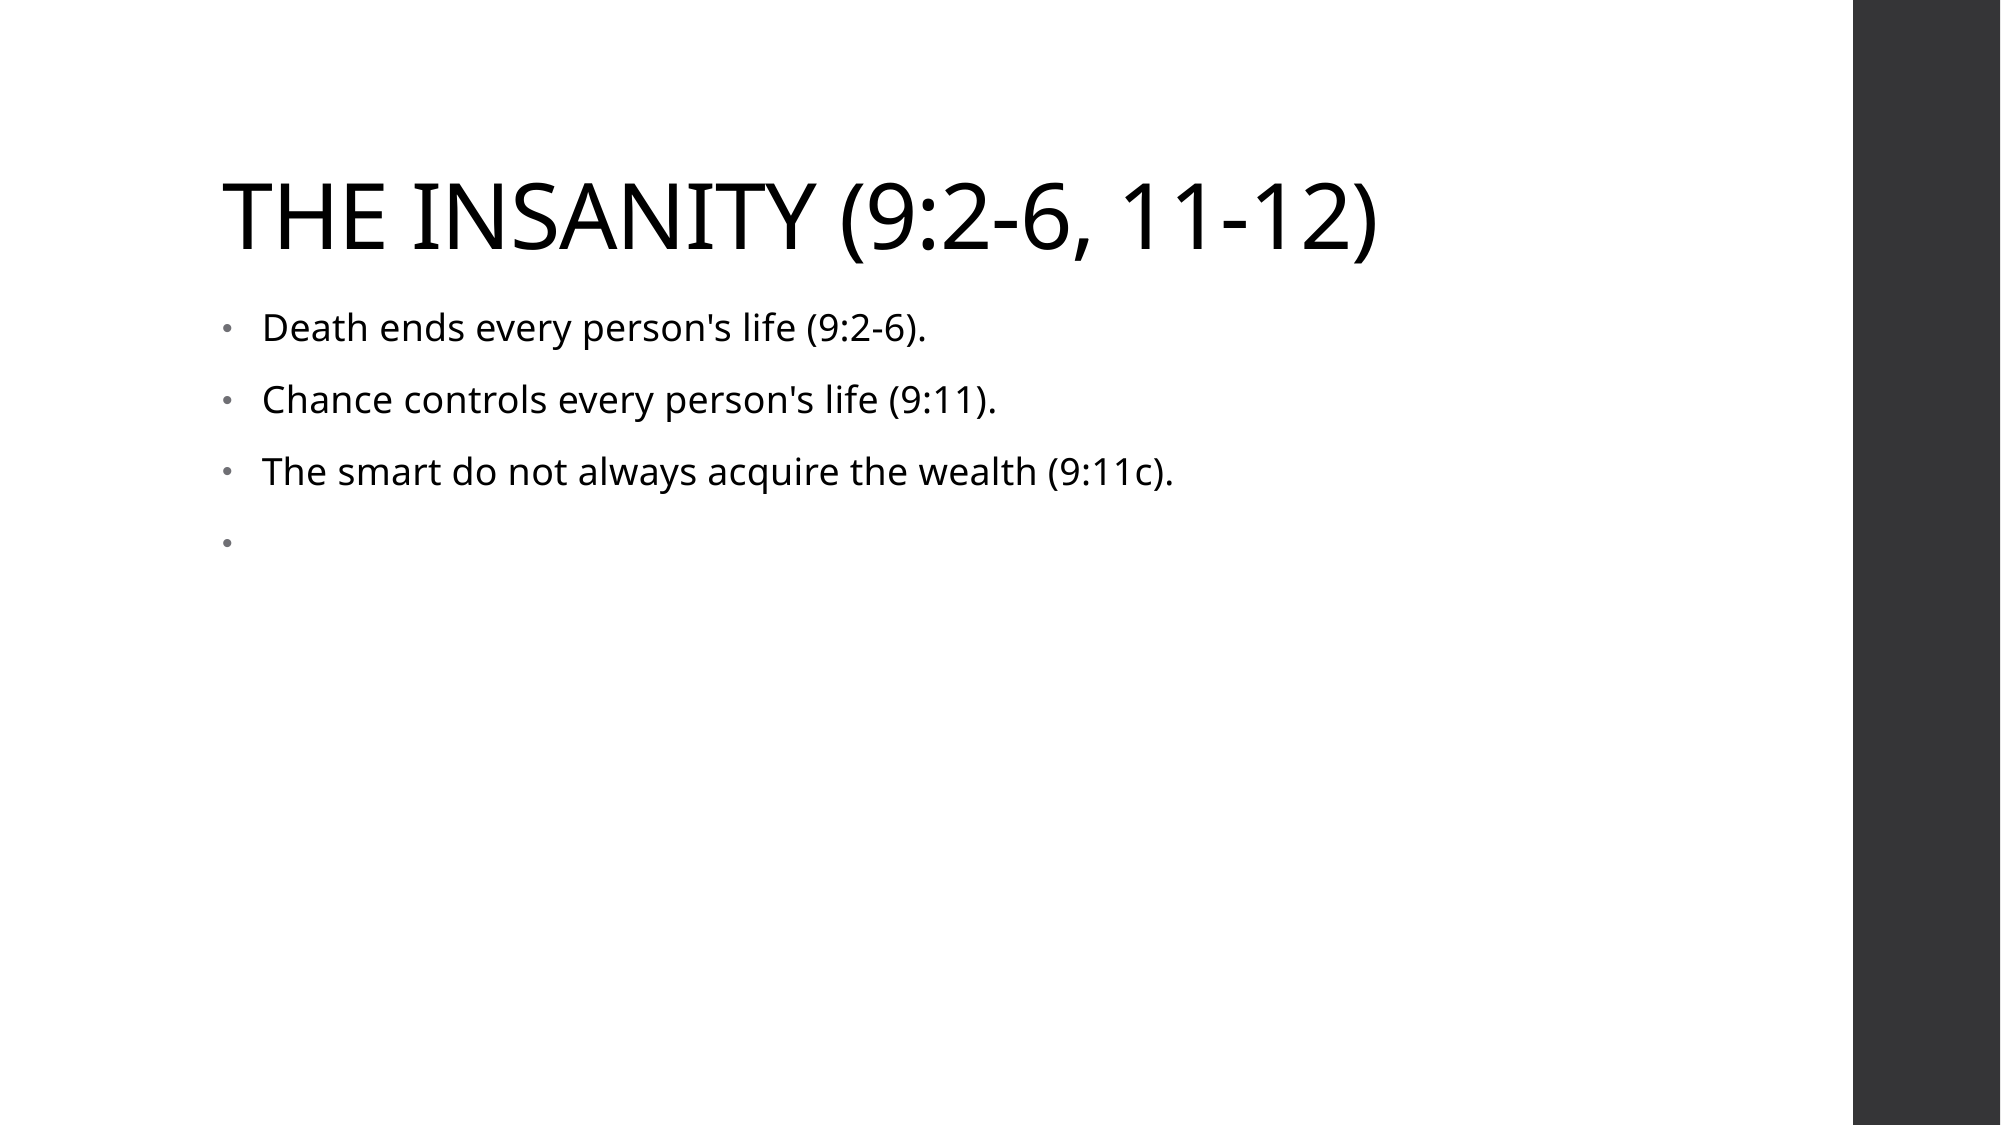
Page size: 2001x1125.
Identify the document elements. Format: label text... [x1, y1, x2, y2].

list Death ends every person's life (9:2-6). Chance controls every person's life (9:11). The smart do not always acquire the wealth (9:11c). [206, 299, 1617, 1014]
title THE INSANITY (9:2-6, 11-12) [206, 60, 1797, 278]
